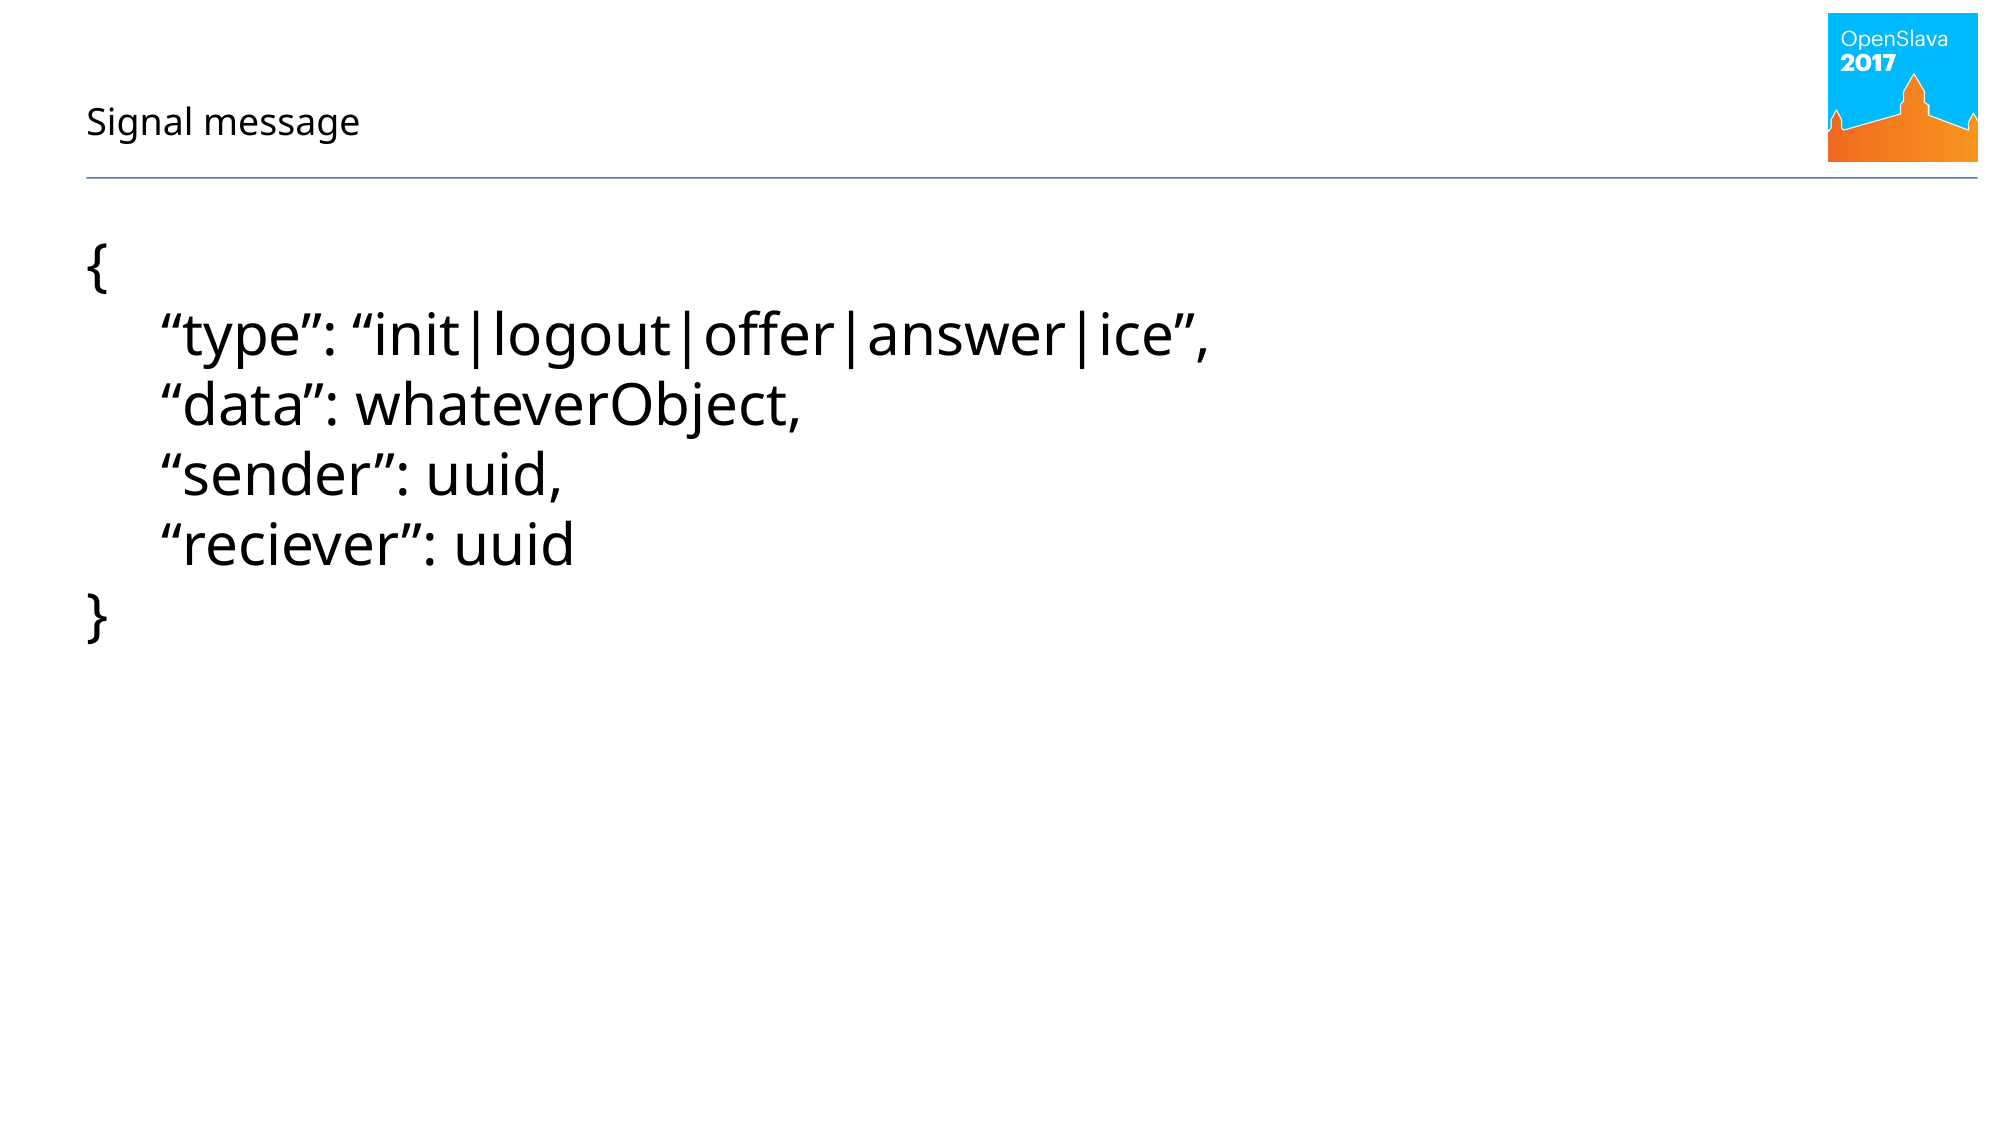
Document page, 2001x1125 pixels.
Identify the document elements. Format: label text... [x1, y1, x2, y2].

picture [1918, 37, 1924, 45]
picture [1884, 54, 1895, 71]
text_box { “type”: “init|logout|offer|answer|ice”, “data”: whateverObject, “sender”: uuid, “reciever”: uuid } [86, 226, 1829, 997]
picture [1941, 35, 1947, 45]
picture [1842, 54, 1871, 71]
picture [1873, 54, 1881, 71]
picture [1868, 37, 1882, 44]
text_box Signal message [86, 62, 1829, 178]
picture [1829, 75, 1978, 162]
